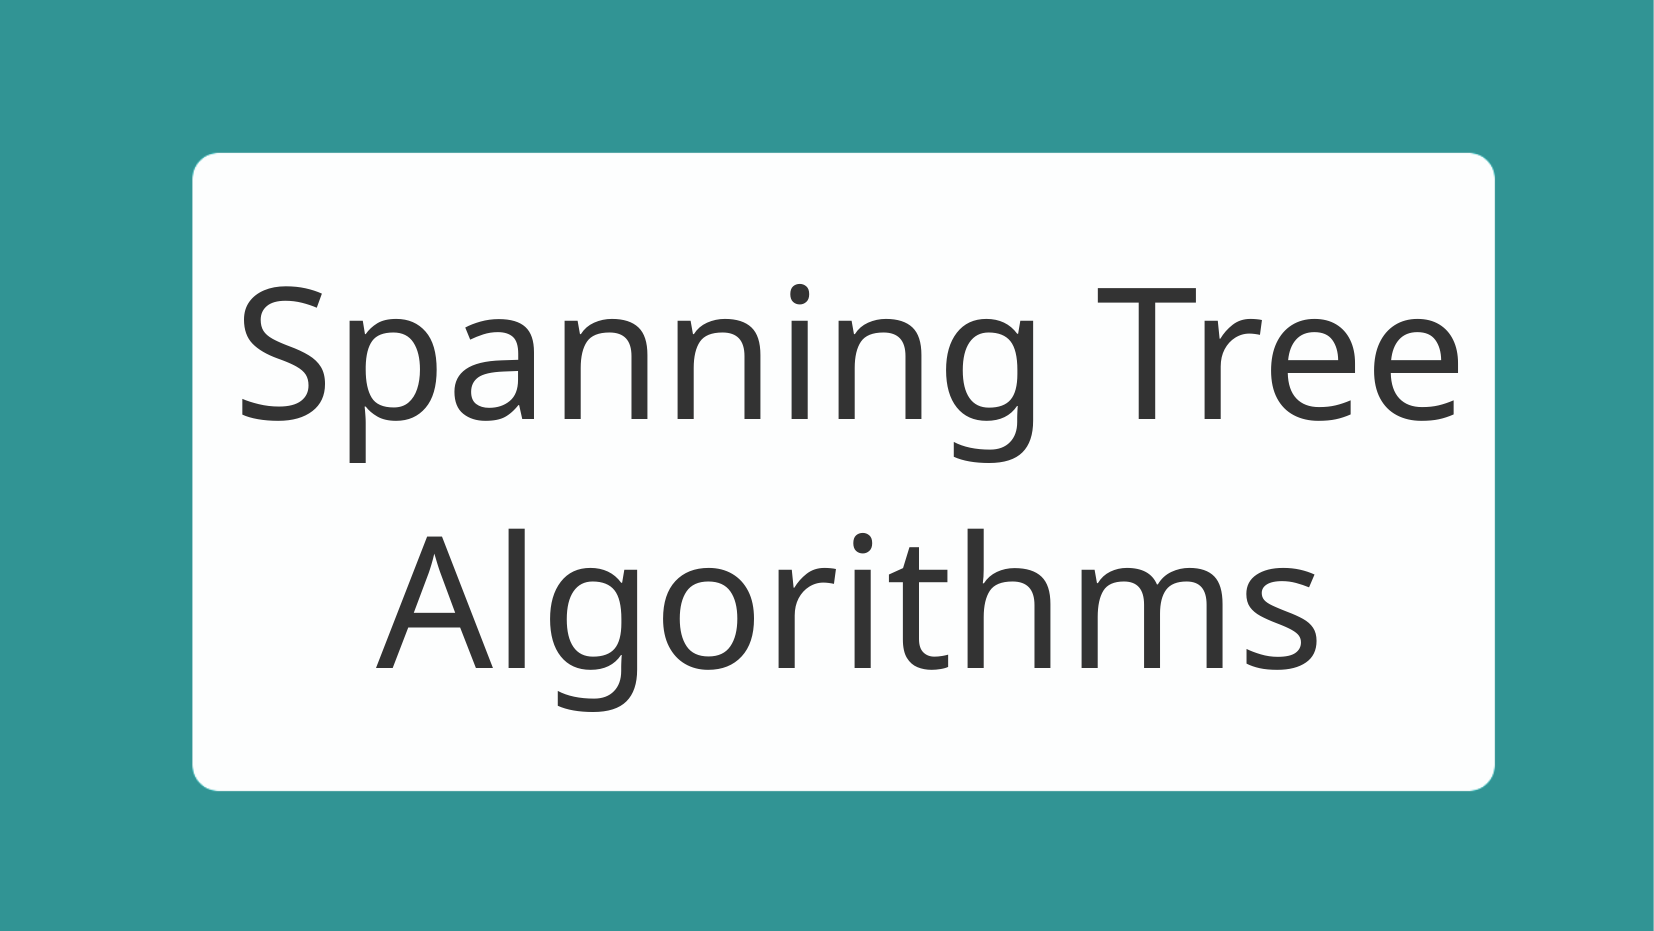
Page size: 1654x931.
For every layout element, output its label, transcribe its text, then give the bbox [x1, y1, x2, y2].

title Spanning Tree Algorithms [226, 172, 1477, 773]
picture [0, 0, 1654, 931]
